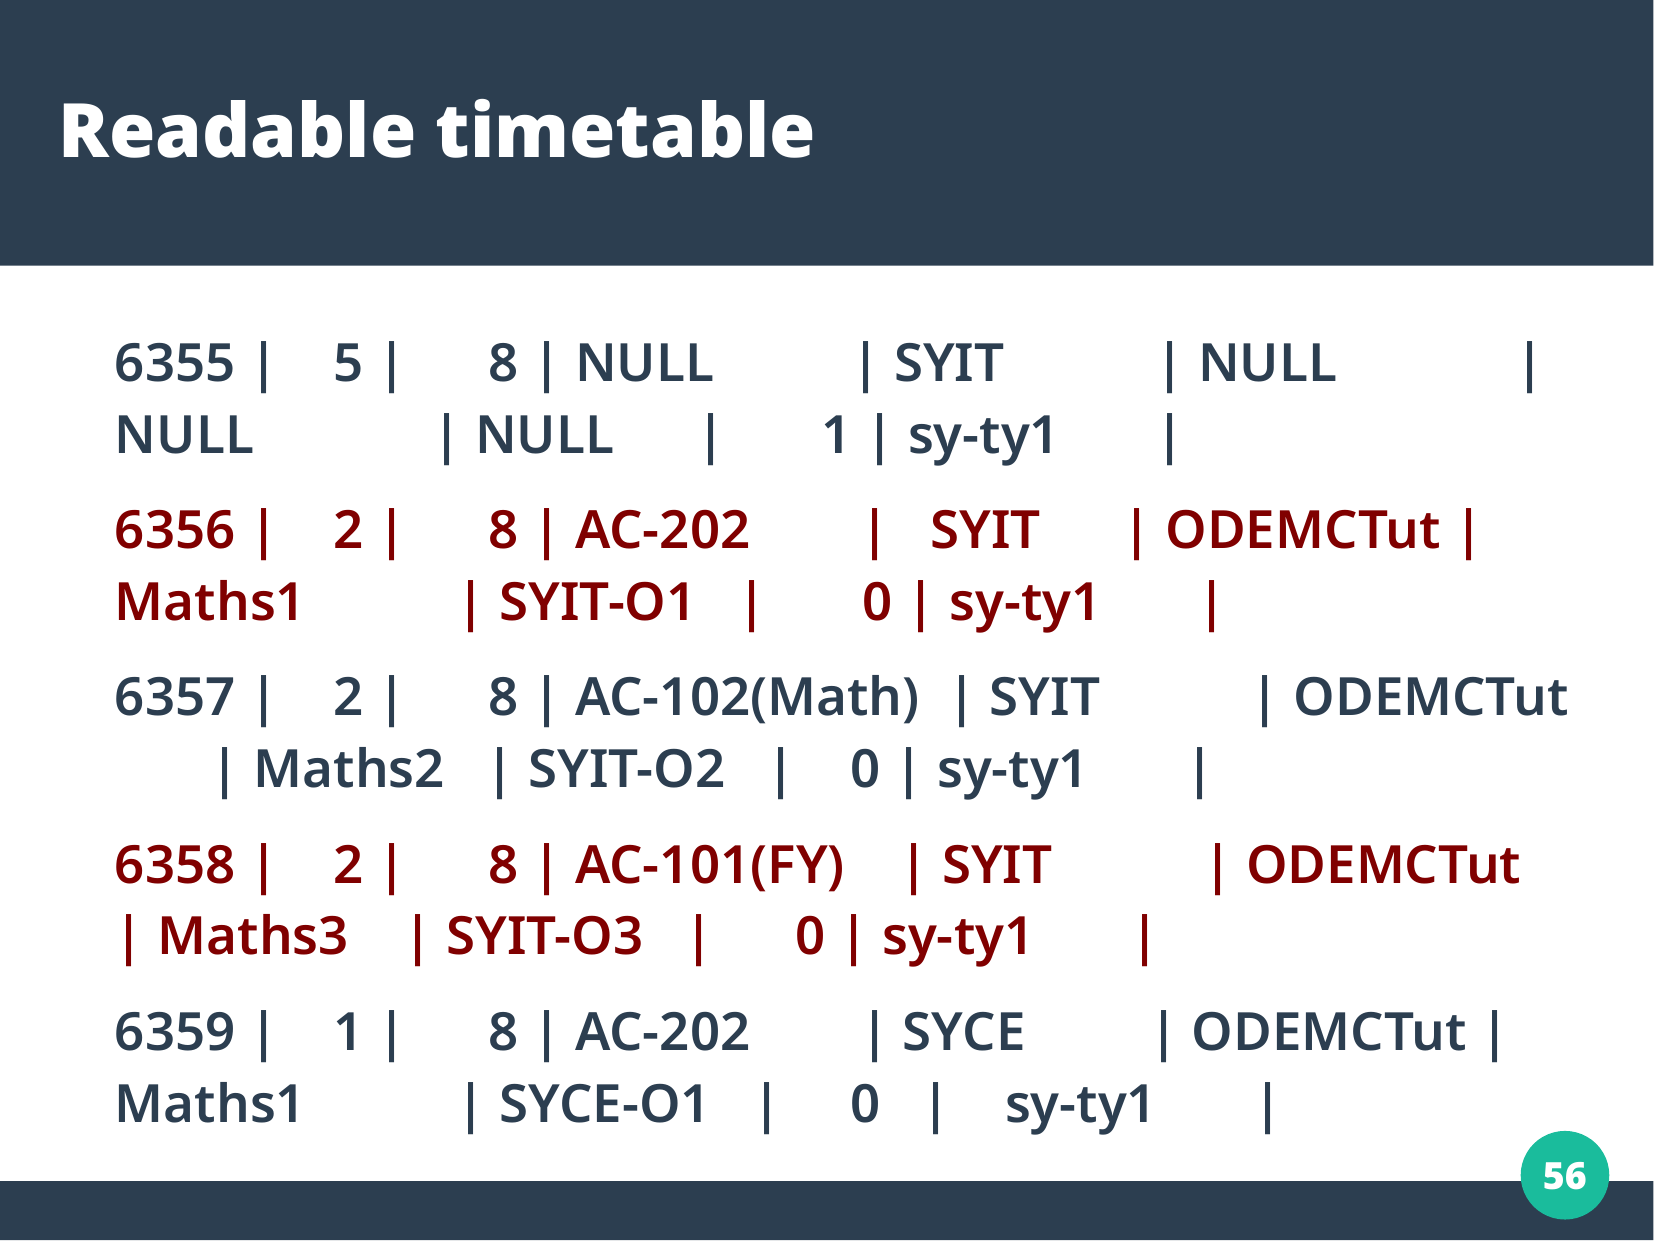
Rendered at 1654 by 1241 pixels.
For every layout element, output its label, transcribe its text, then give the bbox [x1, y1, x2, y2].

title Readable timetable [59, 49, 1595, 207]
list 6355 | 5 | 8 | NULL | SYIT | NULL | NULL | NULL | 1 | sy-ty1 | 6356 | 2 | 8 | AC-202 | SYIT | ODEMCTut | Maths1 | SYIT-O1 | 0 | sy-ty1 | 6357 | 2 | 8 | AC-102(Math) | SYIT | ODEMCTut | Maths2 | SYIT-O2 | 0 | sy-ty1 | 6358 | 2 | 8 | AC-101(FY) | SYIT | ODEMCTut | Maths3 | SYIT-O3 | 0 | sy-ty1 | 6359 | 1 | 8 | AC-202 | SYCE | ODEMCTut | Maths1 | SYCE-O1 | 0 | sy-ty1 | [59, 324, 1595, 1152]
